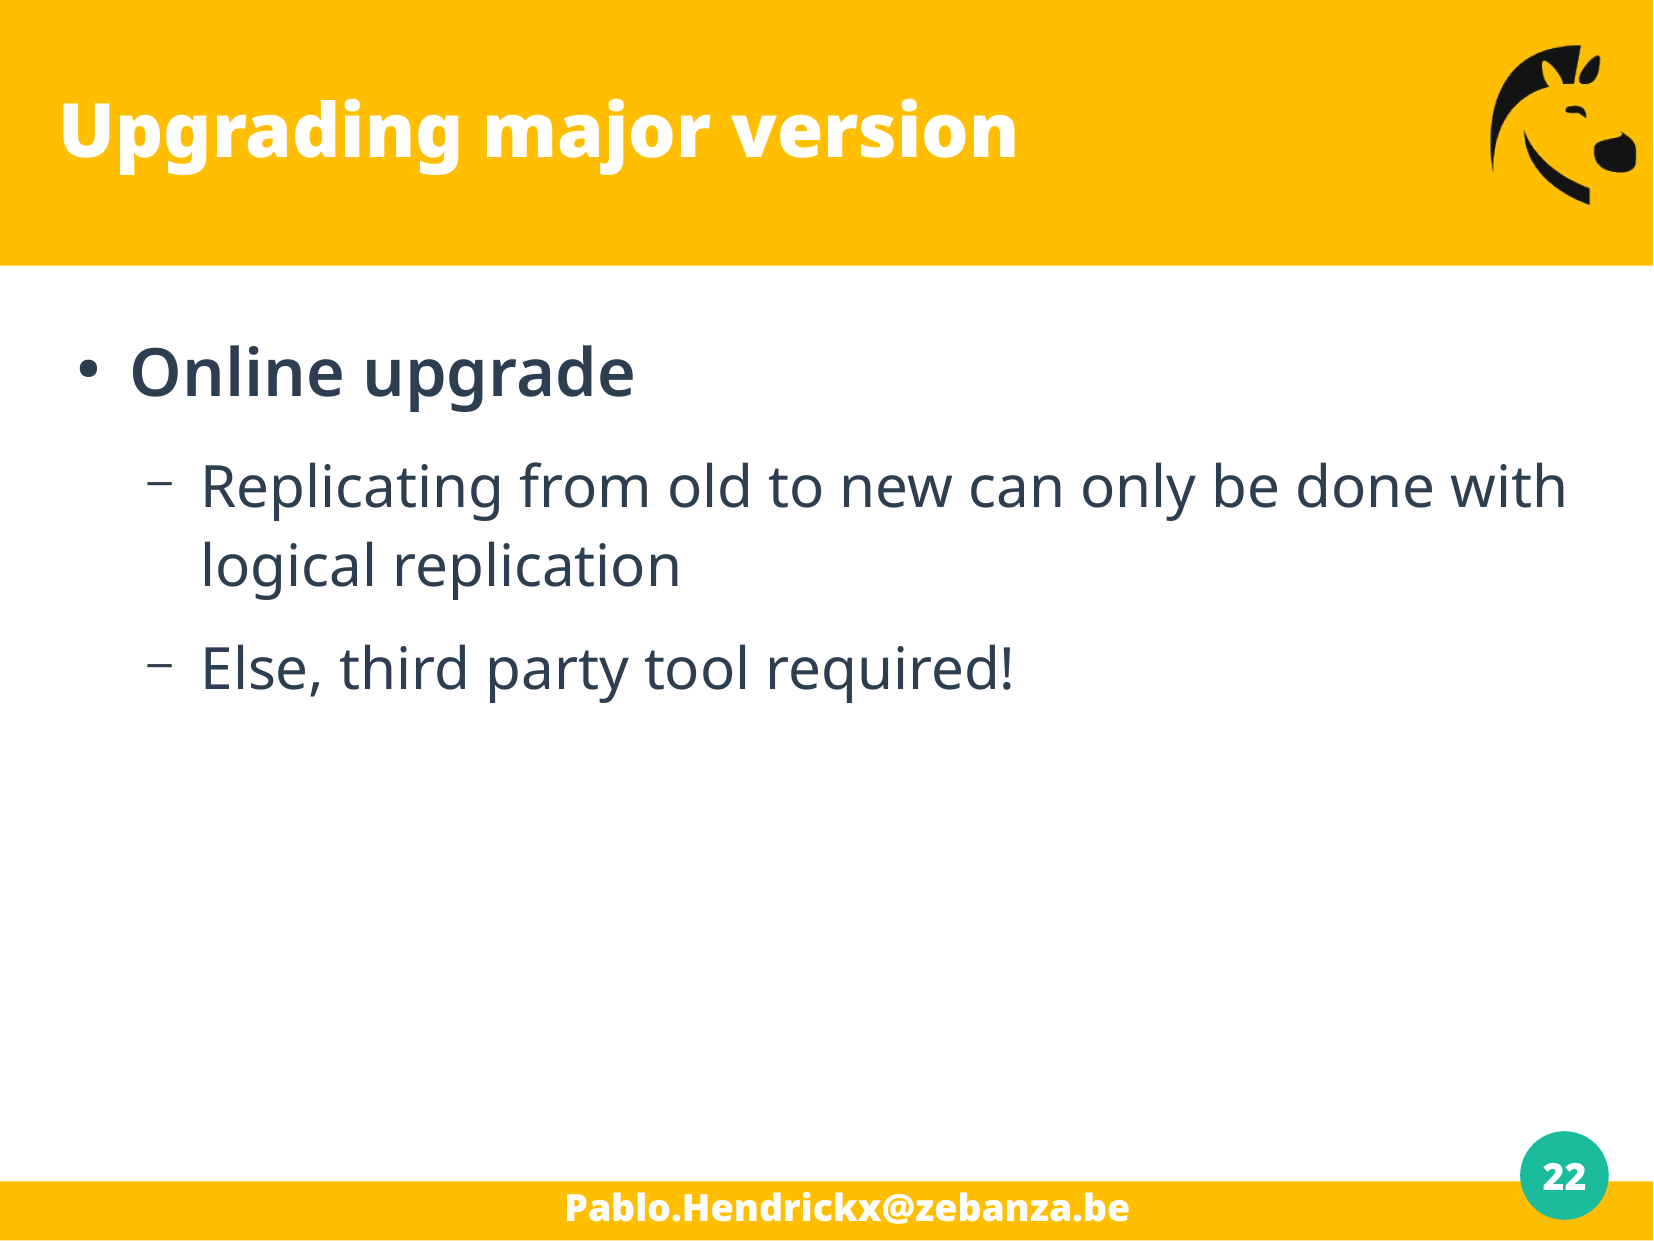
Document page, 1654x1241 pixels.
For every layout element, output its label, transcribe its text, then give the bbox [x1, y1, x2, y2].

list Online upgrade Replicating from old to new can only be done with logical replication Else, third party tool required! [58, 324, 1594, 1152]
picture [1410, 0, 1654, 241]
title Upgrading major version [58, 49, 1594, 207]
